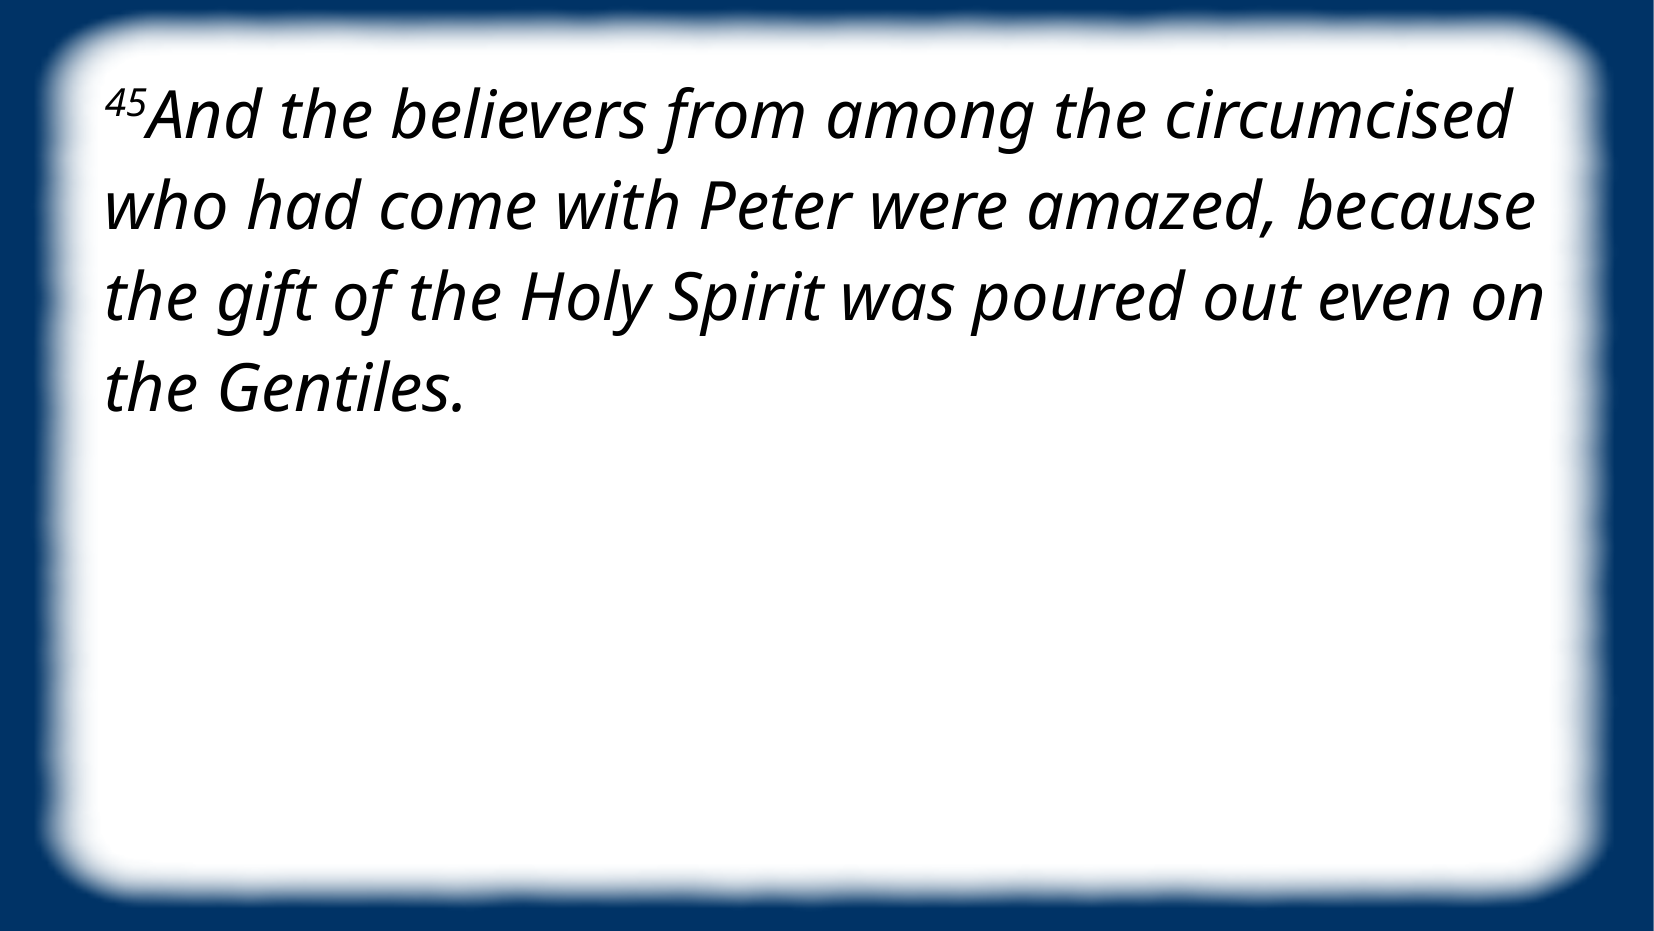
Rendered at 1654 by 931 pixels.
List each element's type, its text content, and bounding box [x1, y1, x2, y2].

picture [0, 0, 1654, 931]
text_box 45And the believers from among the circumcised who had come with Peter were amazed, because the gift of the Holy Spirit was poured out even on the Gentiles. [90, 60, 1576, 436]
